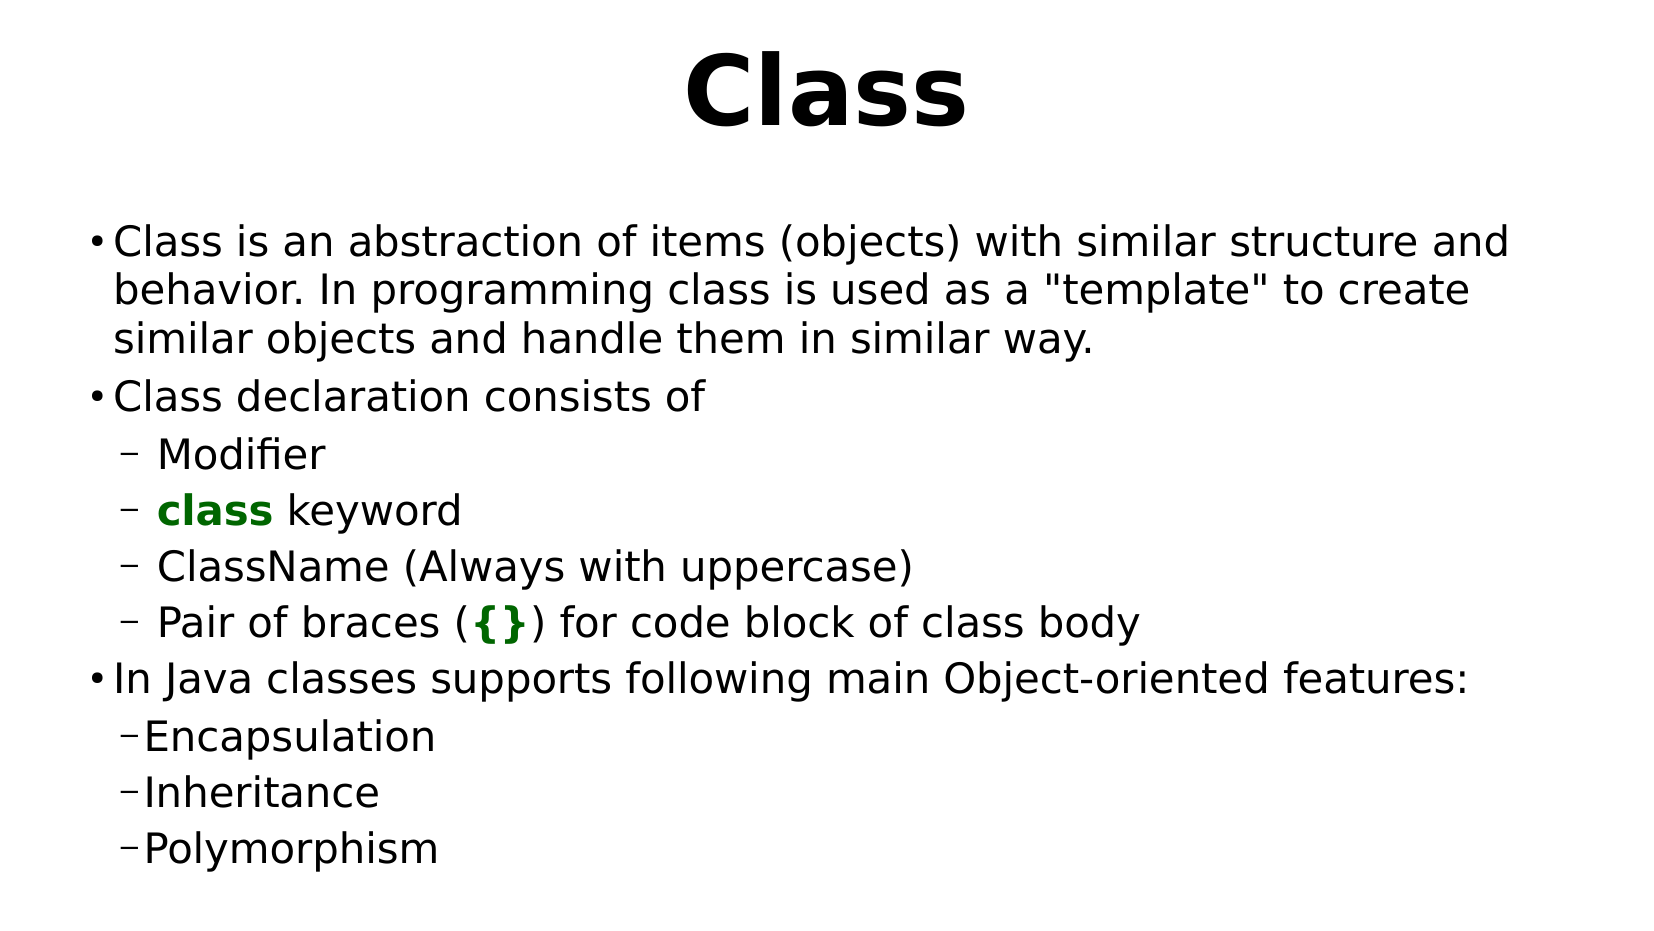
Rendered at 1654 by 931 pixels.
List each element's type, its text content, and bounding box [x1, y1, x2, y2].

list Class is an abstraction of items (objects) with similar structure and behavior. In programming class is used as a "template" to create similar objects and handle them in similar way. Class declaration consists of Modifier class keyword ClassName (Always with uppercase) Pair of braces ({}) for code block of class body In Java classes supports following main Object-oriented features: Encapsulation Inheritance Polymorphism [82, 217, 1607, 886]
title Class [82, 35, 1571, 149]
